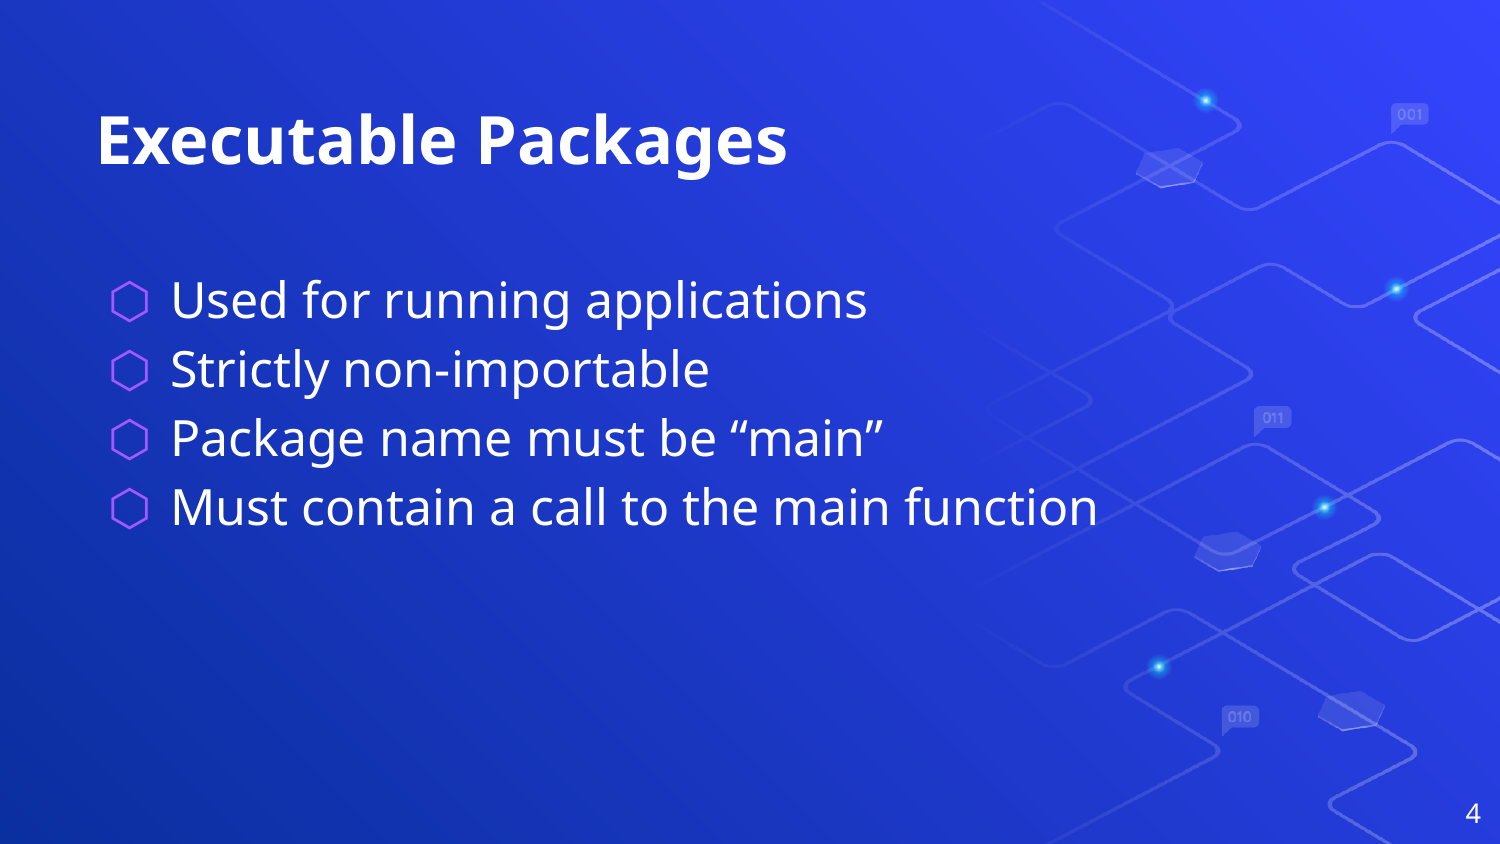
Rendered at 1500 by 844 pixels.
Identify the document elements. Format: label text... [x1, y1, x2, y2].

text_box Used for running applications Strictly non-importable Package name must be “main” Must contain a call to the main function [95, 224, 1455, 744]
text_box <number> [1391, 782, 1482, 844]
text_box Executable Packages [95, 36, 1082, 178]
picture [0, 0, 1500, 844]
